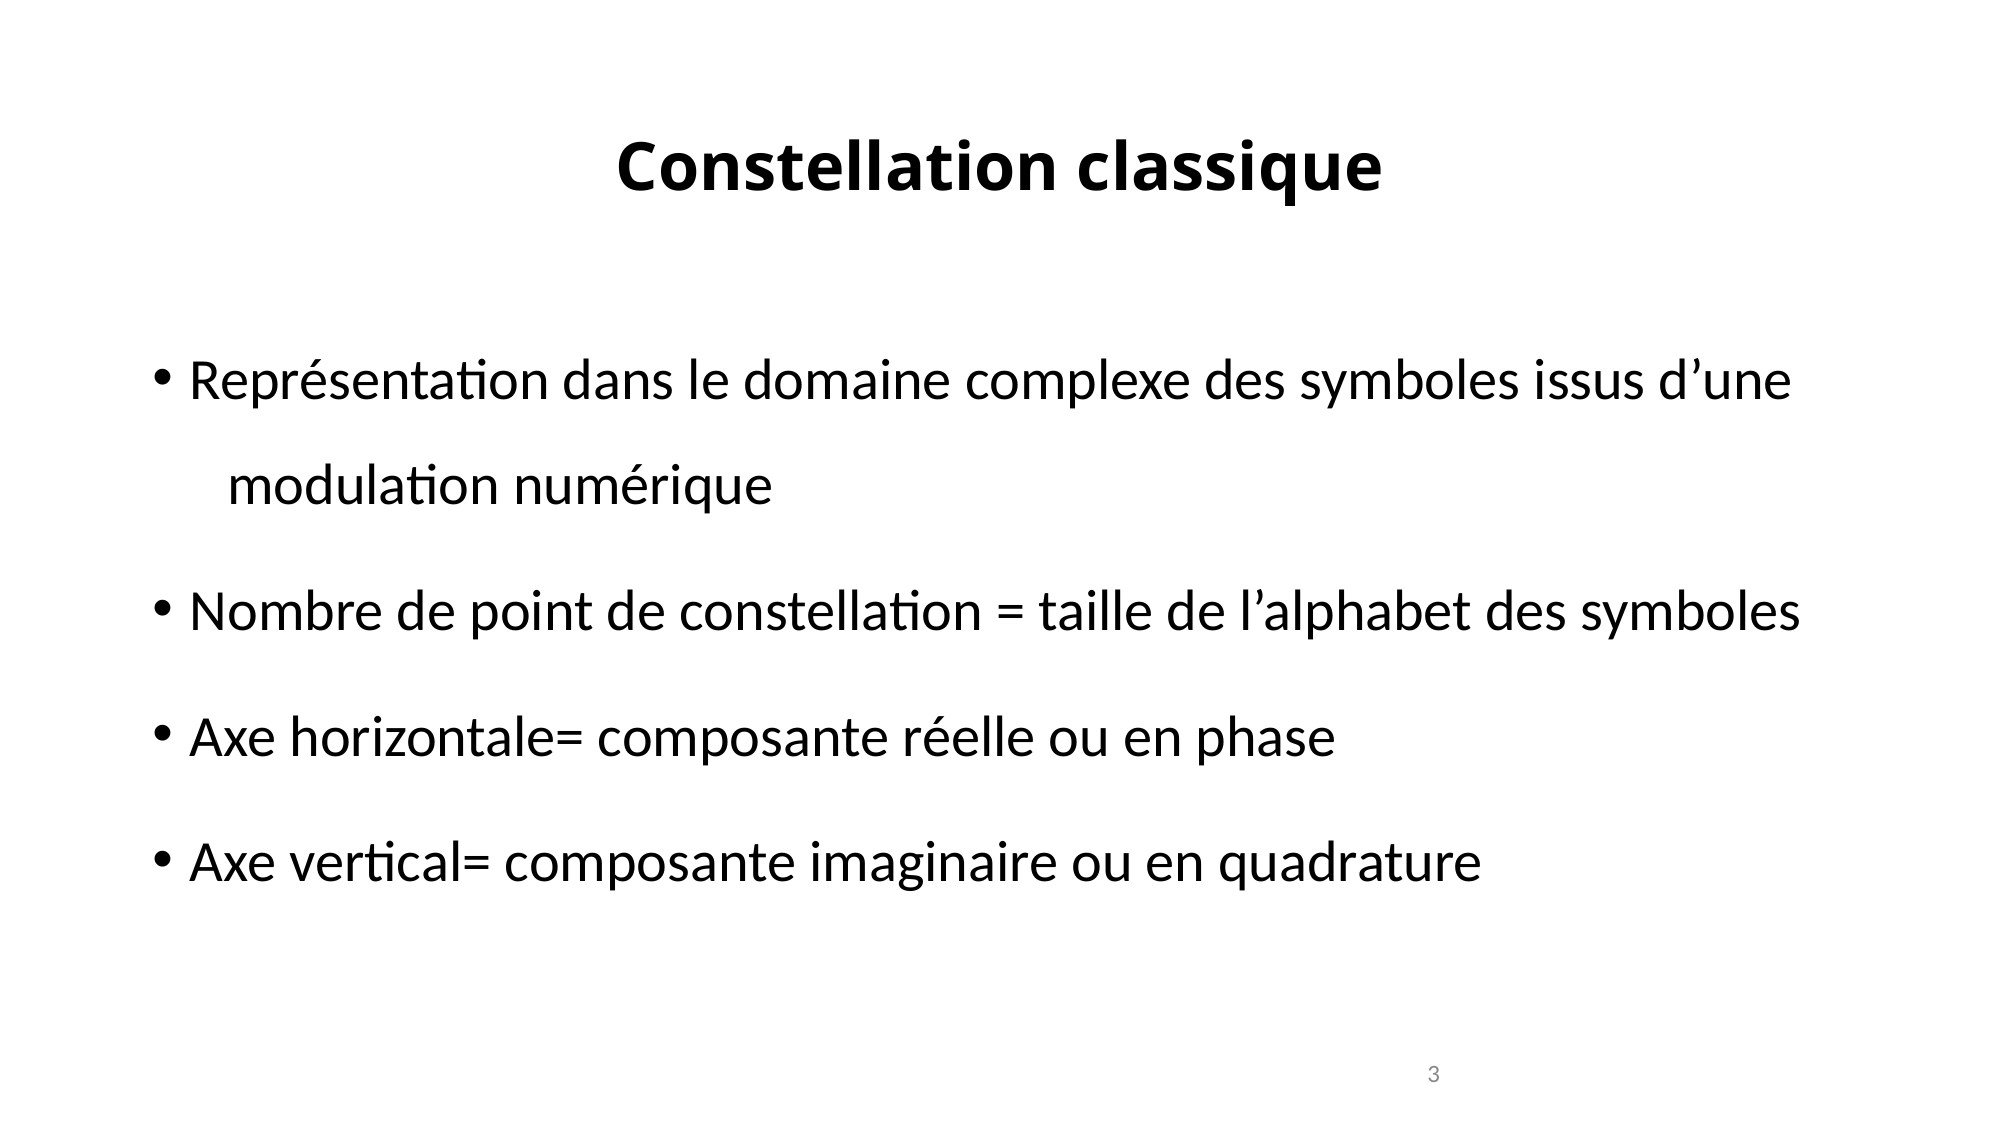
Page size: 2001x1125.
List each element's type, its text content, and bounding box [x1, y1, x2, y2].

title Constellation classique [137, 59, 1863, 278]
text_box [1412, 1042, 1863, 1103]
list Représentation dans le domaine complexe des symboles issus d’une modulation numérique Nombre de point de constellation = taille de l’alphabet des symboles Axe horizontale= composante réelle ou en phase Axe vertical= composante imaginaire ou en quadrature [137, 299, 1863, 1014]
